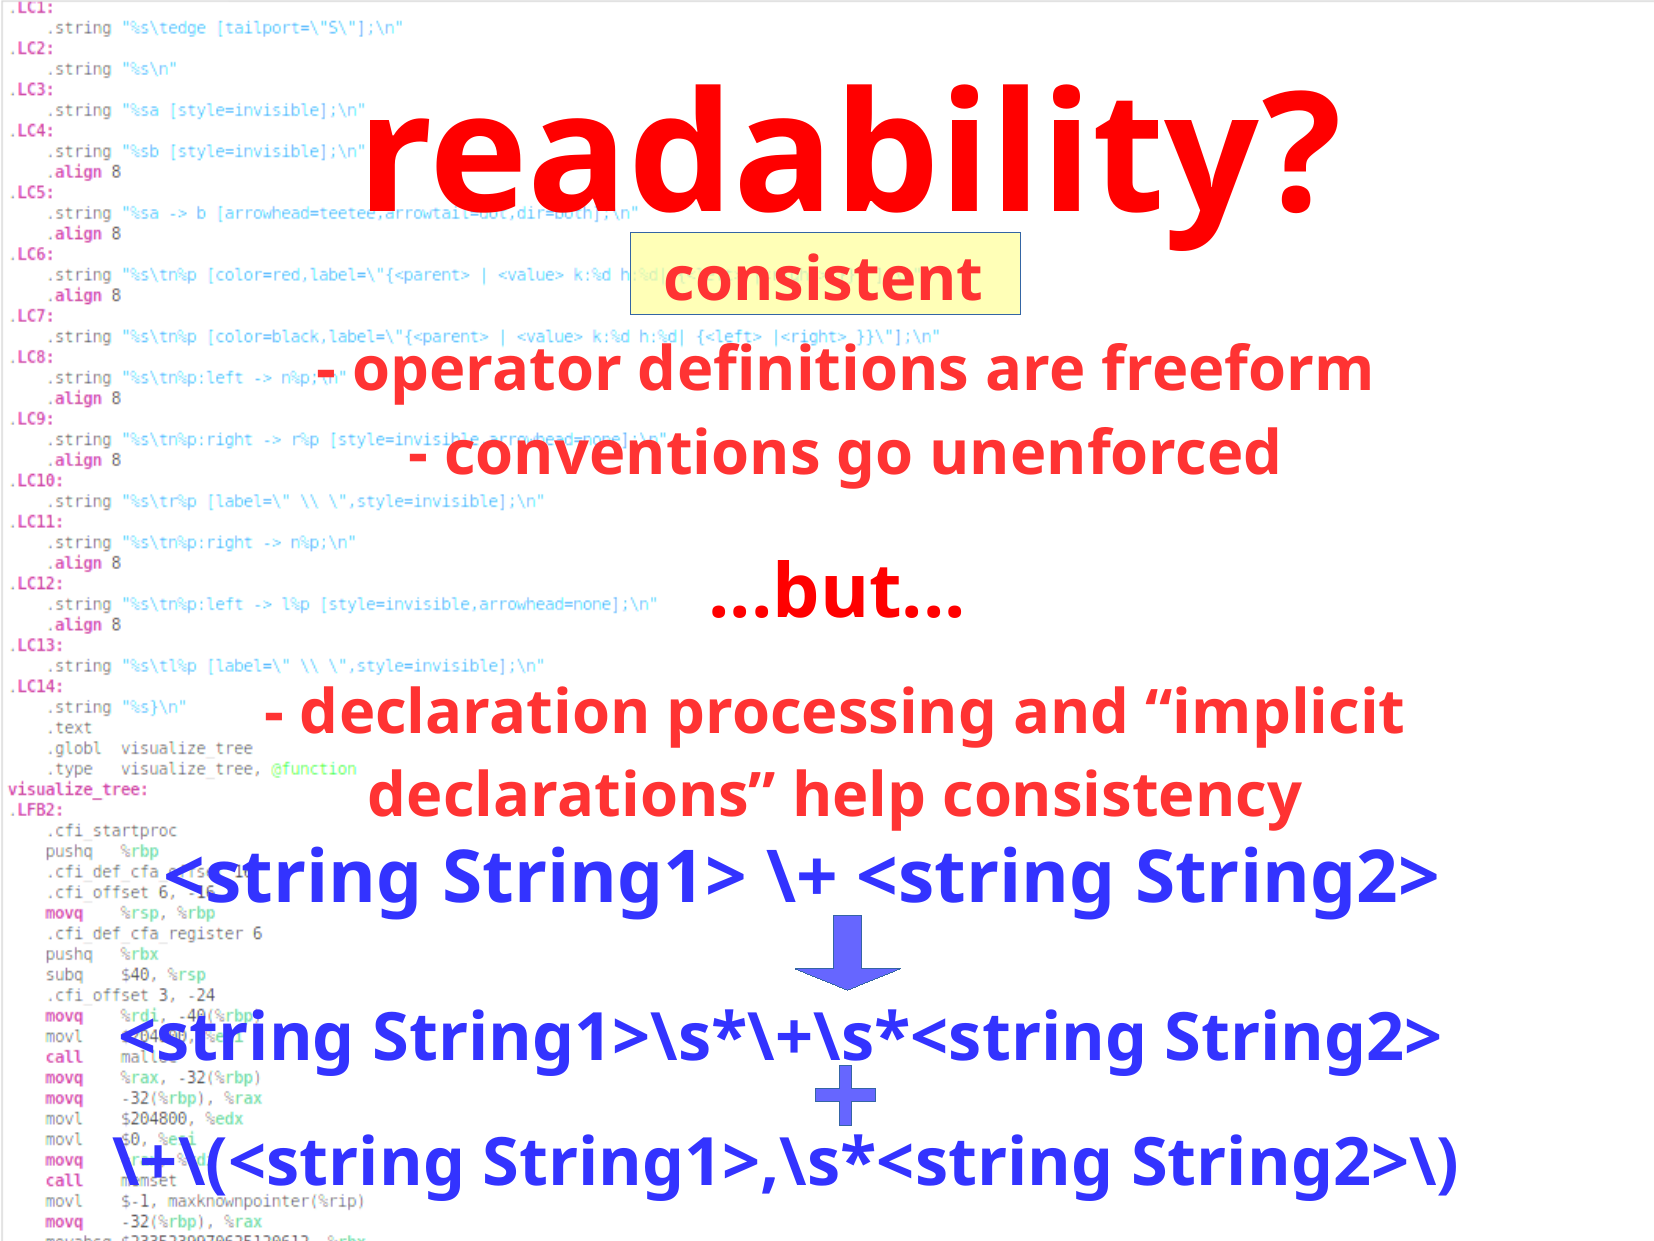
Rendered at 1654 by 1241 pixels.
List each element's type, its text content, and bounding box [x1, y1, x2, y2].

text_box - declaration processing and “implicit declarations” help consistency [196, 659, 1475, 816]
text_box <string String1>\s*\+\s*<string String2> [103, 982, 1570, 1090]
text_box - operator definitions are freeform - conventions go unenforced [267, 317, 1425, 503]
text_box readability? [307, 25, 1393, 271]
text_box [815, 1065, 876, 1126]
text_box [795, 915, 901, 991]
text_box \+\(<string String1>,\s*<string String2>\) [97, 1106, 1654, 1214]
text_box <string String1> \+ <string String2> [149, 816, 1546, 933]
picture [0, 0, 1654, 1241]
text_box ...but... [693, 529, 982, 649]
text_box consistent [614, 226, 1033, 317]
